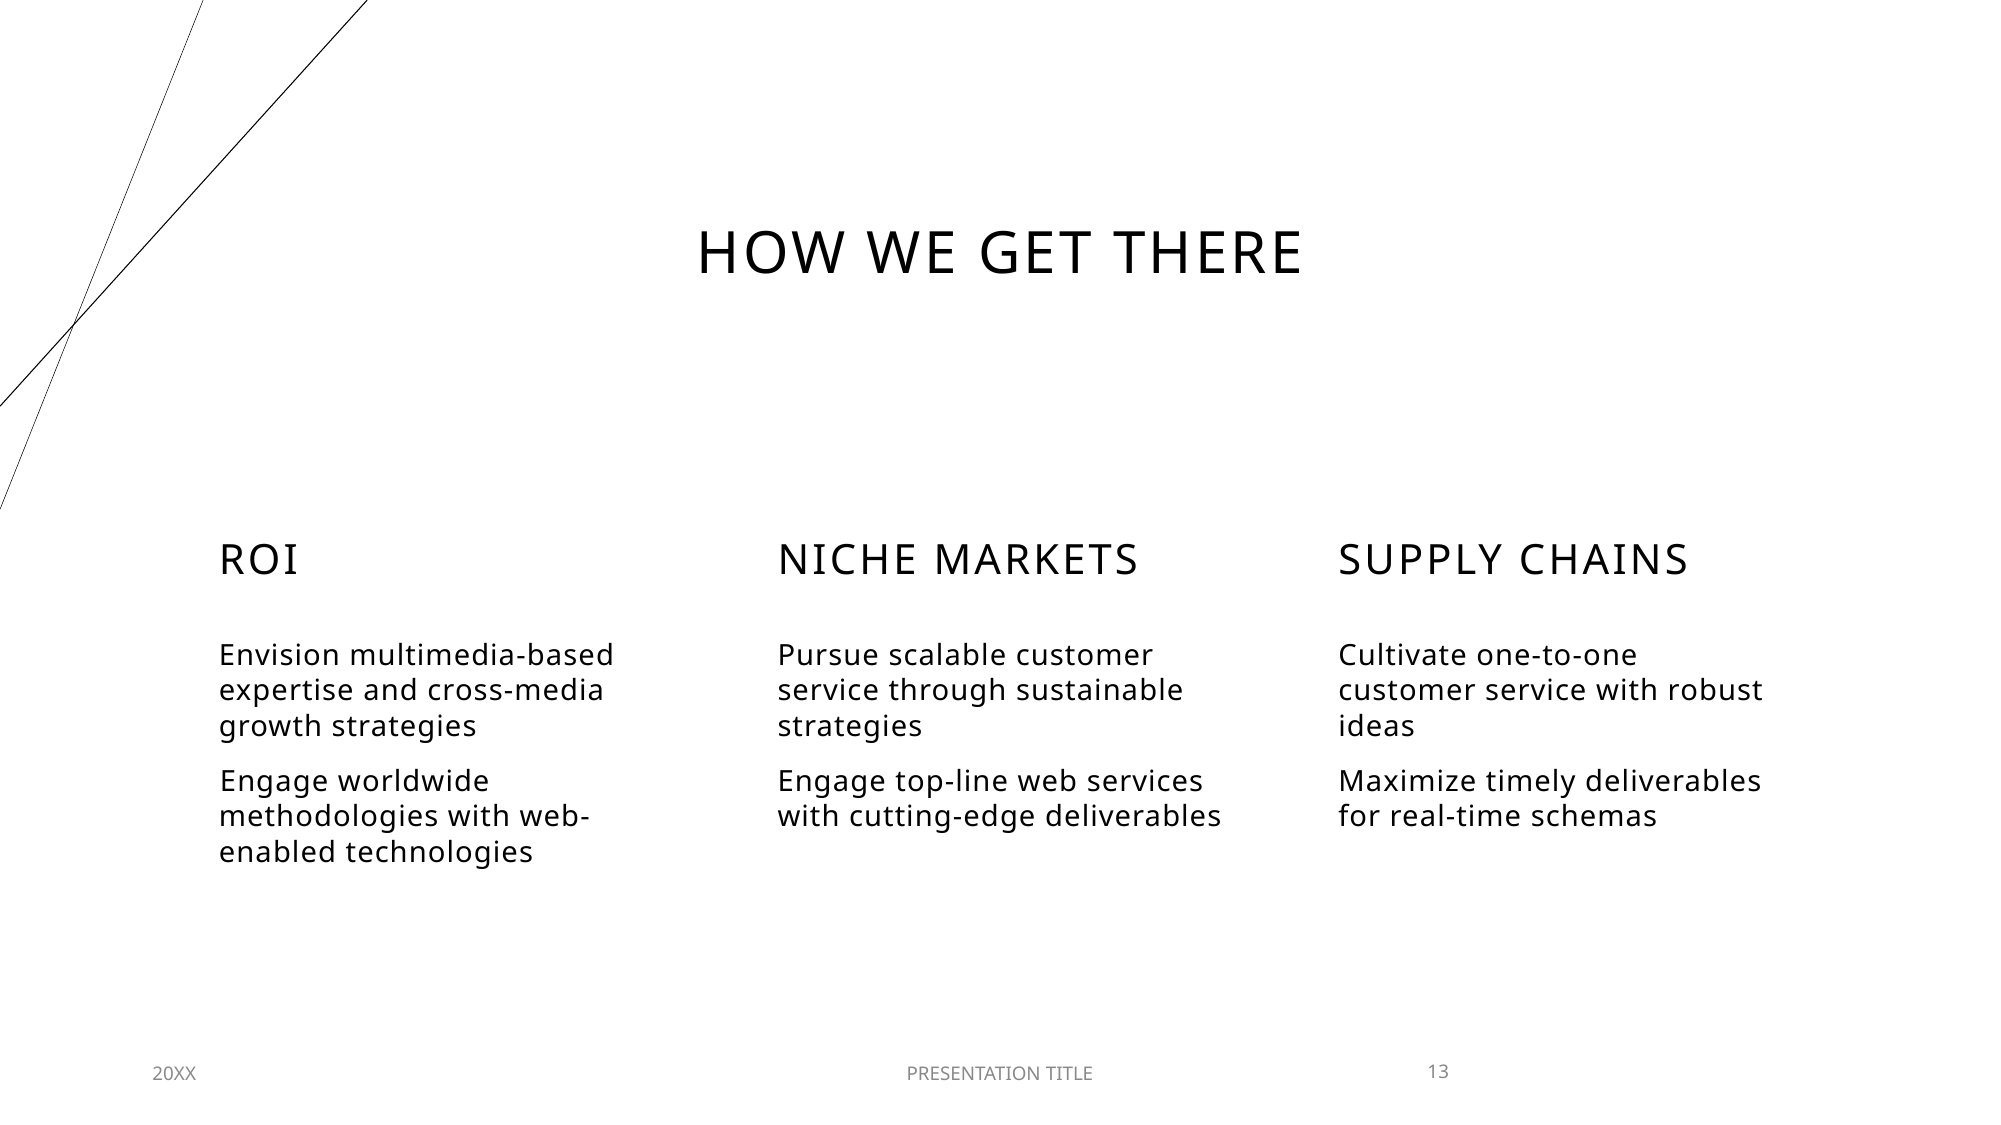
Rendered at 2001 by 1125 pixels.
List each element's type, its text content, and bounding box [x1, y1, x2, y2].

list SUPPLY CHAINS [1323, 455, 1797, 591]
list ROI [203, 455, 677, 591]
list Cultivate one-to-one customer service with robust ideas​ Maximize timely deliverables for real-time schemas​ [1323, 629, 1797, 957]
title HOW WE GET THERE [309, 146, 1691, 364]
list Envision multimedia-based expertise and cross-media growth strategies​ ​Engage worldwide methodologies with web-enabled technologies​ [203, 629, 677, 957]
text_box 20XX [137, 1042, 588, 1103]
text_box 13 [1412, 1042, 1863, 1103]
list NICHE MARKETS [762, 455, 1238, 591]
list Pursue scalable customer service through sustainable strategies​ Engage top-line web services with cutting-edge deliverables​​​ [762, 629, 1238, 957]
text_box PRESENTATION TITLE [662, 1042, 1338, 1103]
